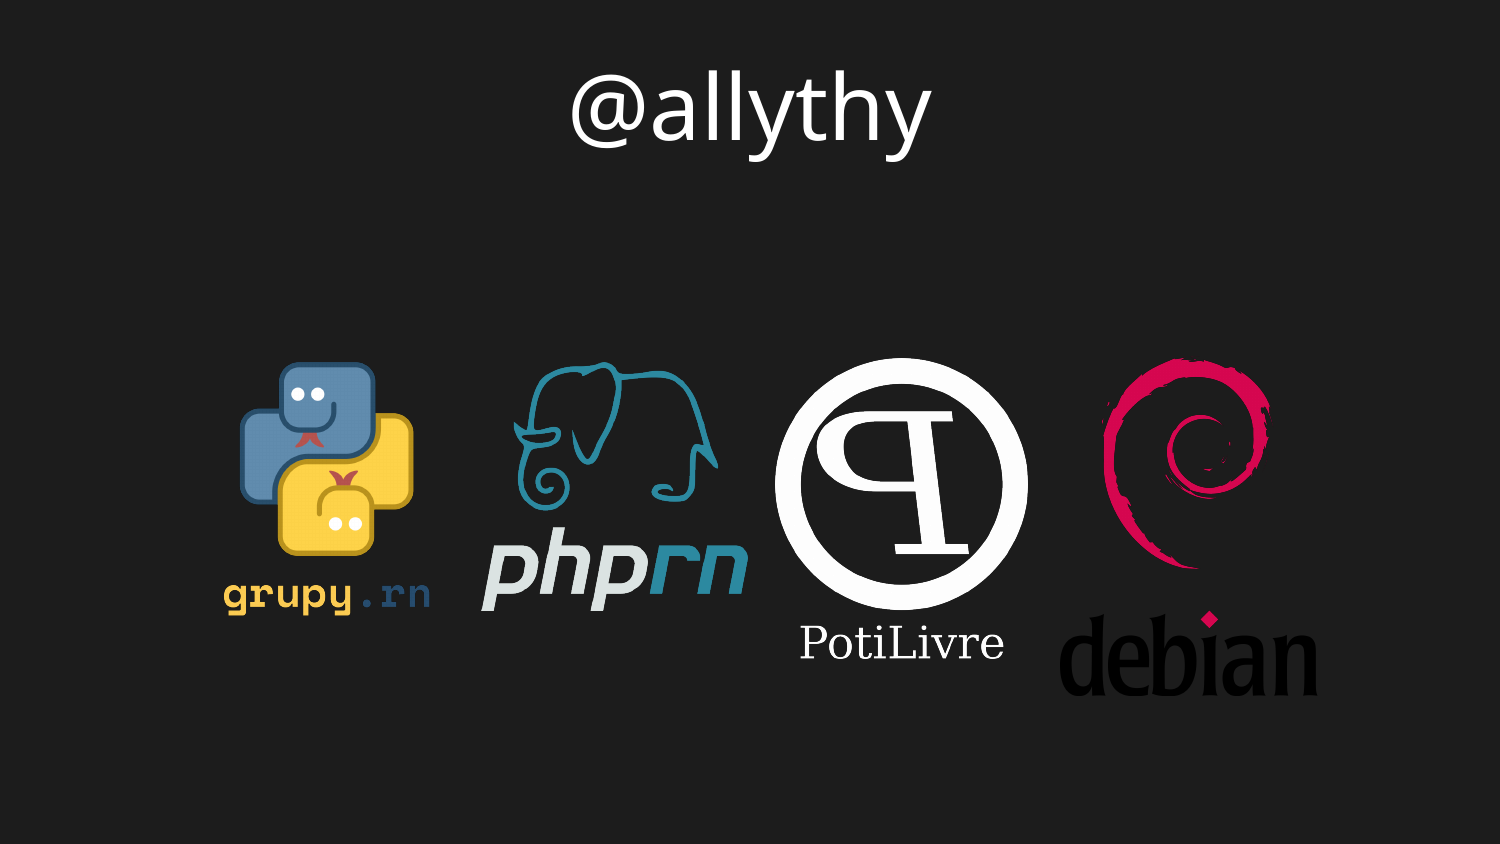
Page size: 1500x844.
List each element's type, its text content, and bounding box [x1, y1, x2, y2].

picture [1060, 356, 1318, 696]
picture [775, 358, 1028, 659]
picture [192, 353, 461, 622]
picture [481, 362, 748, 611]
text_box @allythy [74, 33, 1425, 175]
